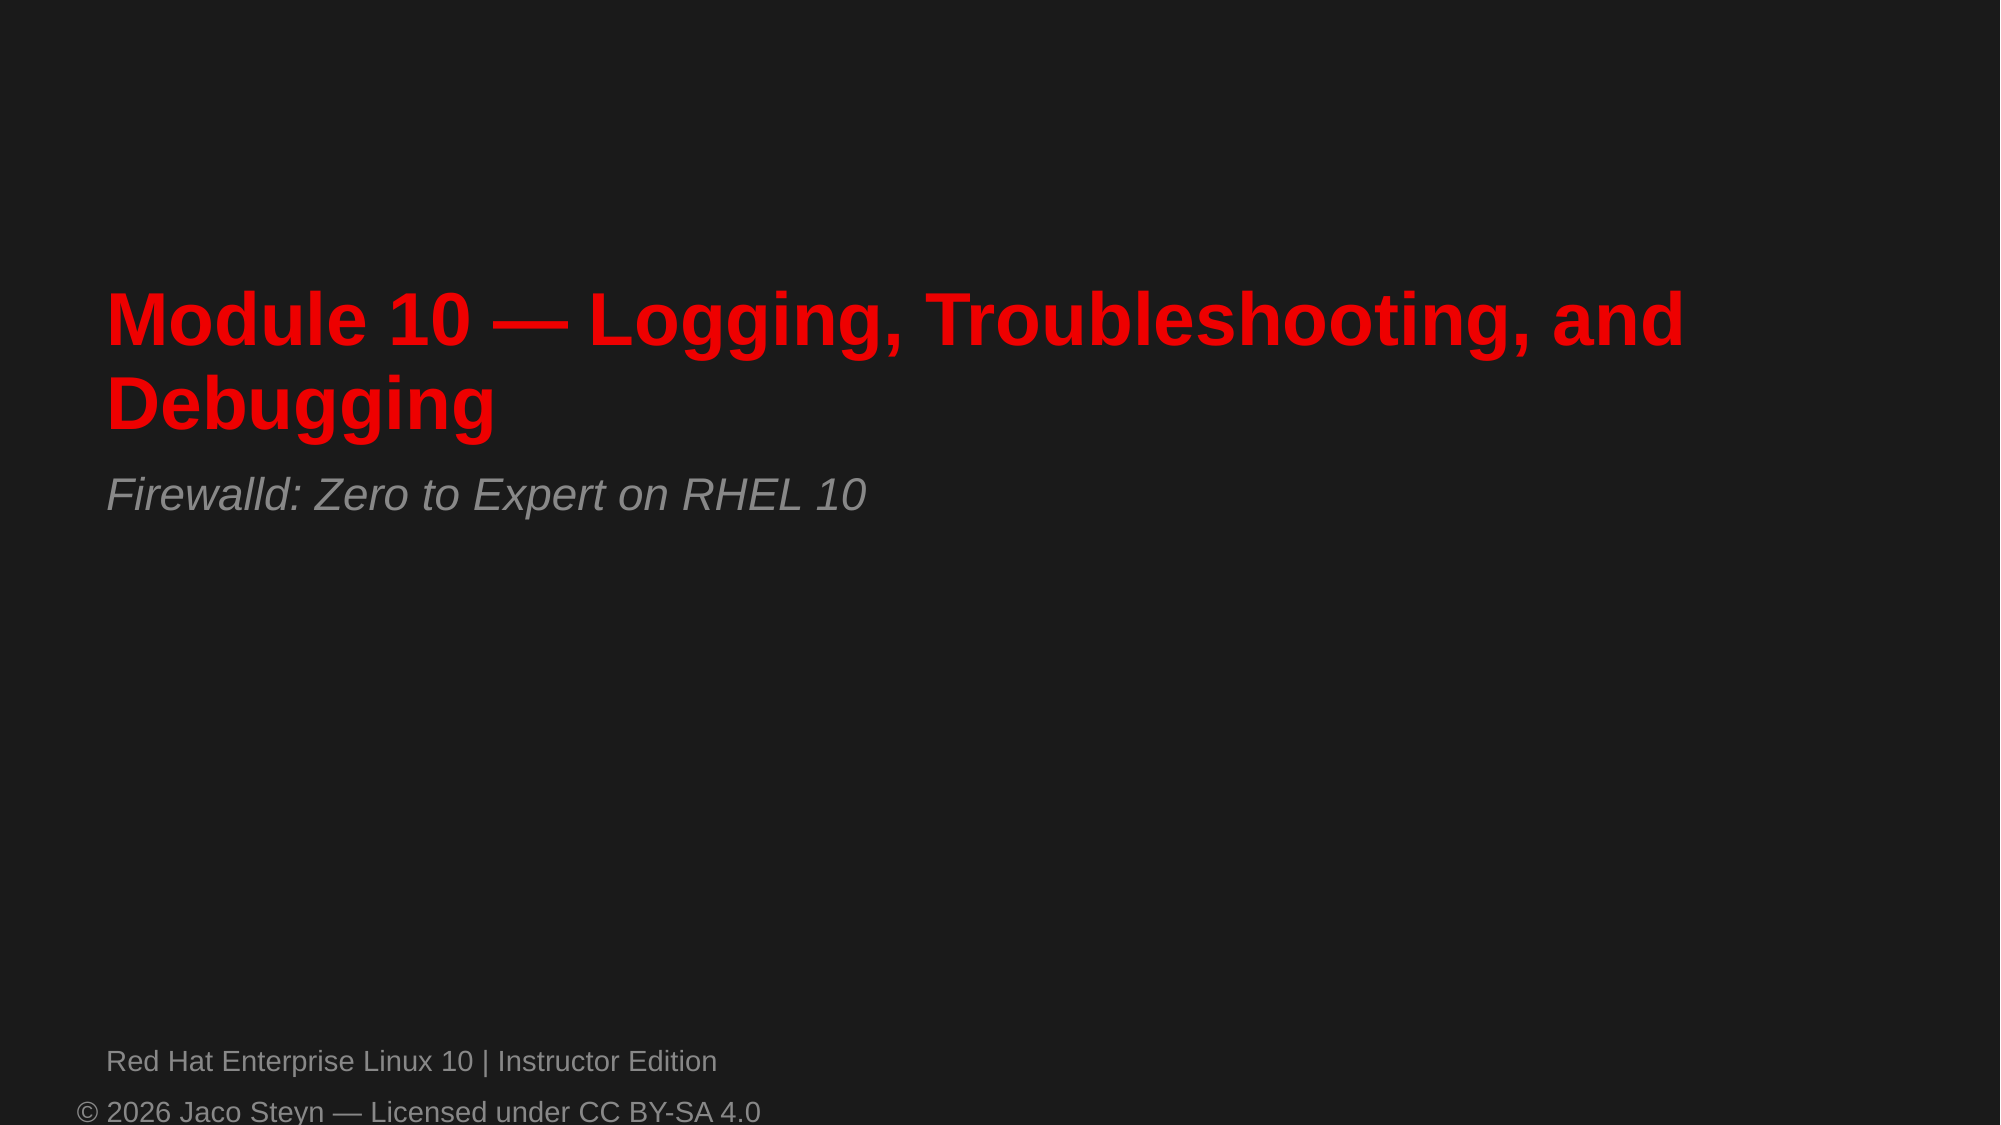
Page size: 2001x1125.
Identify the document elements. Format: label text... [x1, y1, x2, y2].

text_box © 2026 Jaco Steyn — Licensed under CC BY-SA 4.0 [59, 1083, 1942, 1120]
text_box Module 10 — Logging, Troubleshooting, and Debugging Firewalld: Zero to Expert on RHEL 10 [88, 265, 1912, 562]
text_box Red Hat Enterprise Linux 10 | Instructor Edition [88, 1033, 1912, 1075]
